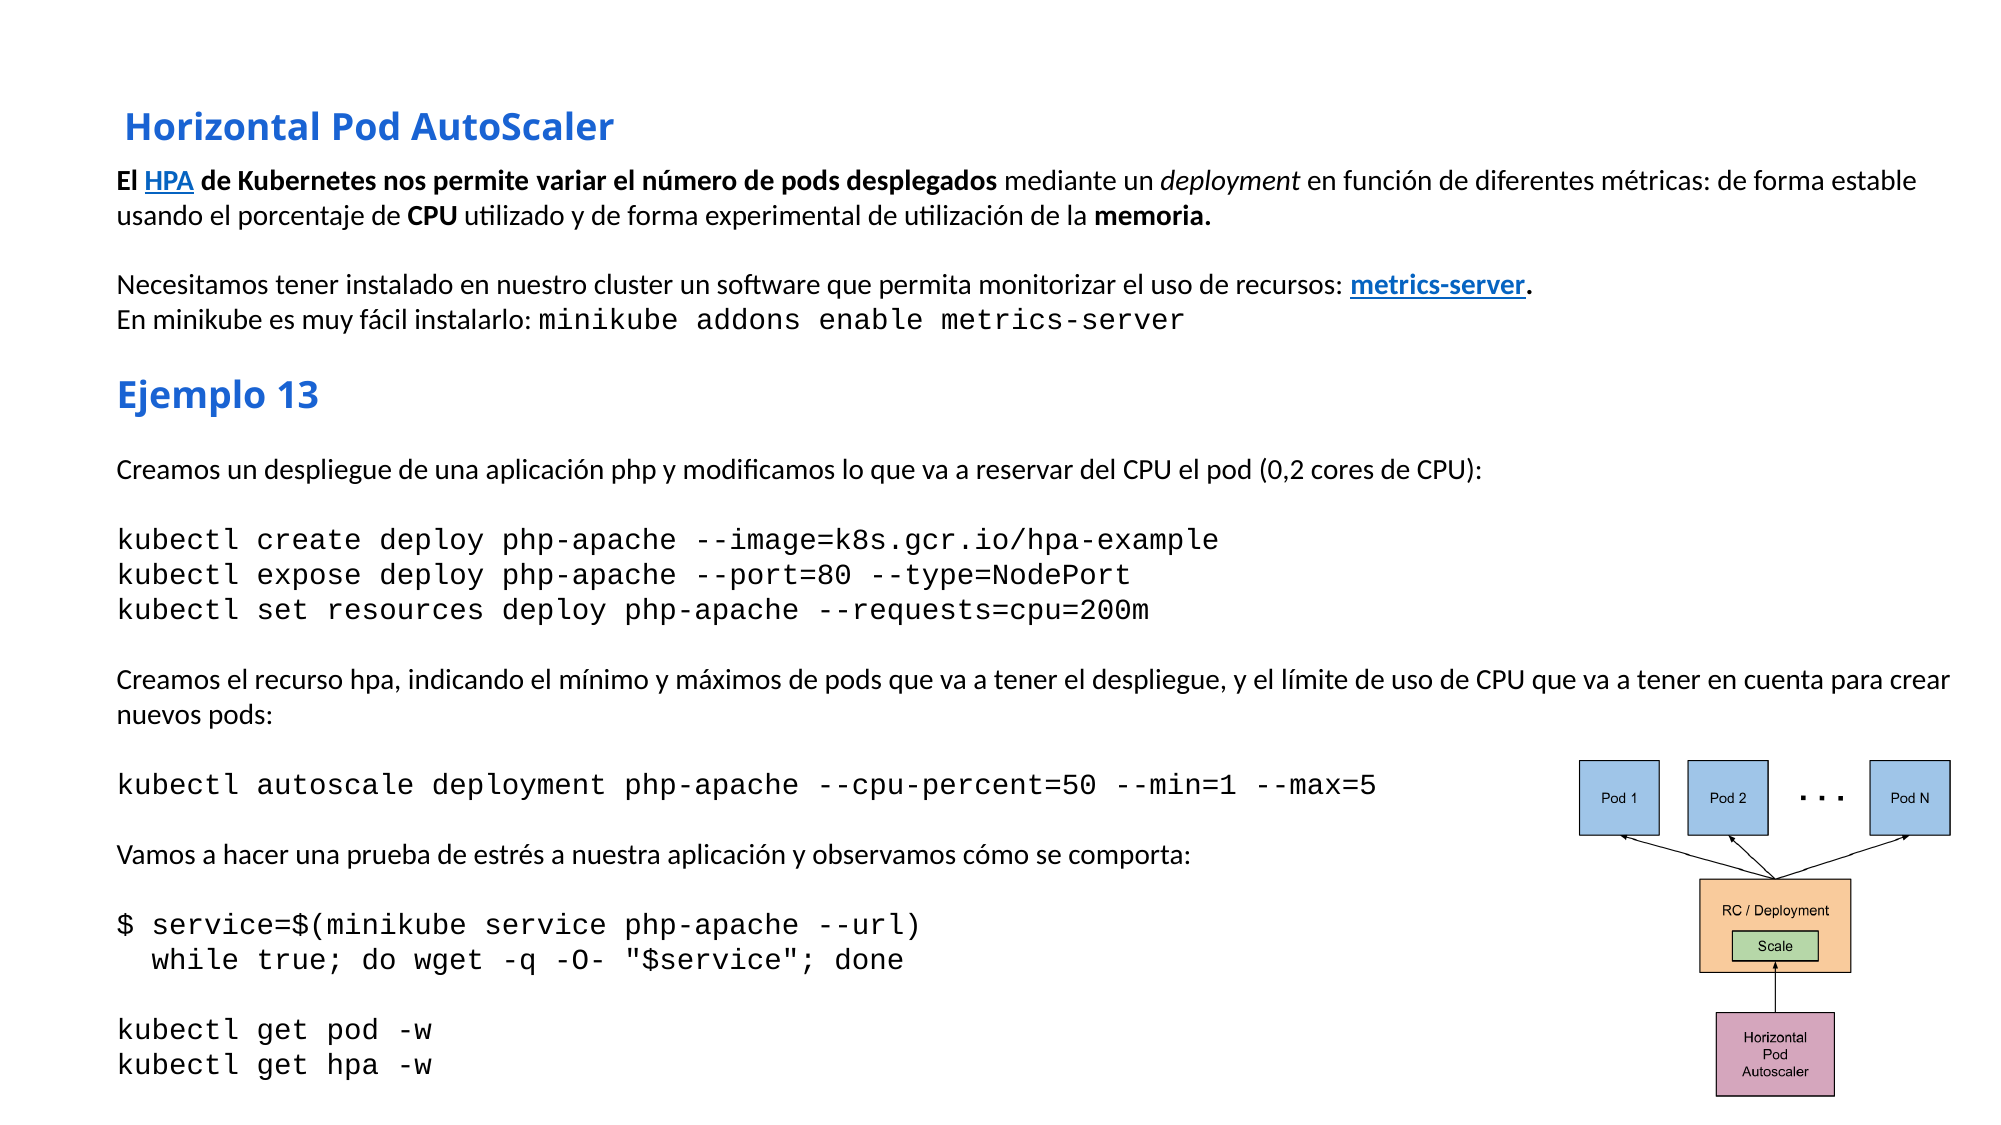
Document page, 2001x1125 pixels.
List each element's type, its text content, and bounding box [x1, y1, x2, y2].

picture [1570, 749, 1965, 1111]
text_box Horizontal Pod AutoScaler [124, 100, 616, 152]
text_box El HPA de Kubernetes nos permite variar el número de pods desplegados mediante un deployment en función de diferentes métricas: de forma estable usando el porcentaje de CPU utilizado y de forma experimental de utilización de la memoria. Necesitamos tener instalado en nuestro cluster un software que permita monitorizar el uso de recursos: metrics-server. En minikube es muy fácil instalarlo: minikube addons enable metrics-server Ejemplo 13 Creamos un despliegue de una aplicación php y modificamos lo que va a reservar del CPU el pod (0,2 cores de CPU): kubectl create deploy php-apache --image=k8s.gcr.io/hpa-example kubectl expose deploy php-apache --port=80 --type=NodePort kubectl set resources deploy php-apache --requests=cpu=200m Creamos el recurso hpa, indicando el mínimo y máximos de pods que va a tener el despliegue, y el límite de uso de CPU que va a tener en cuenta para crear nuevos pods: kubectl autoscale deployment php-apache --cpu-percent=50 --min=1 --max=5 Vamos a hacer una prueba de estrés a nuestra aplicación y observamos cómo se comporta: $ service=$(minikube service php-apache --url) while true; do wget -q -O- "$service"; done kubectl get pod -w kubectl get hpa -w [101, 153, 1977, 366]
